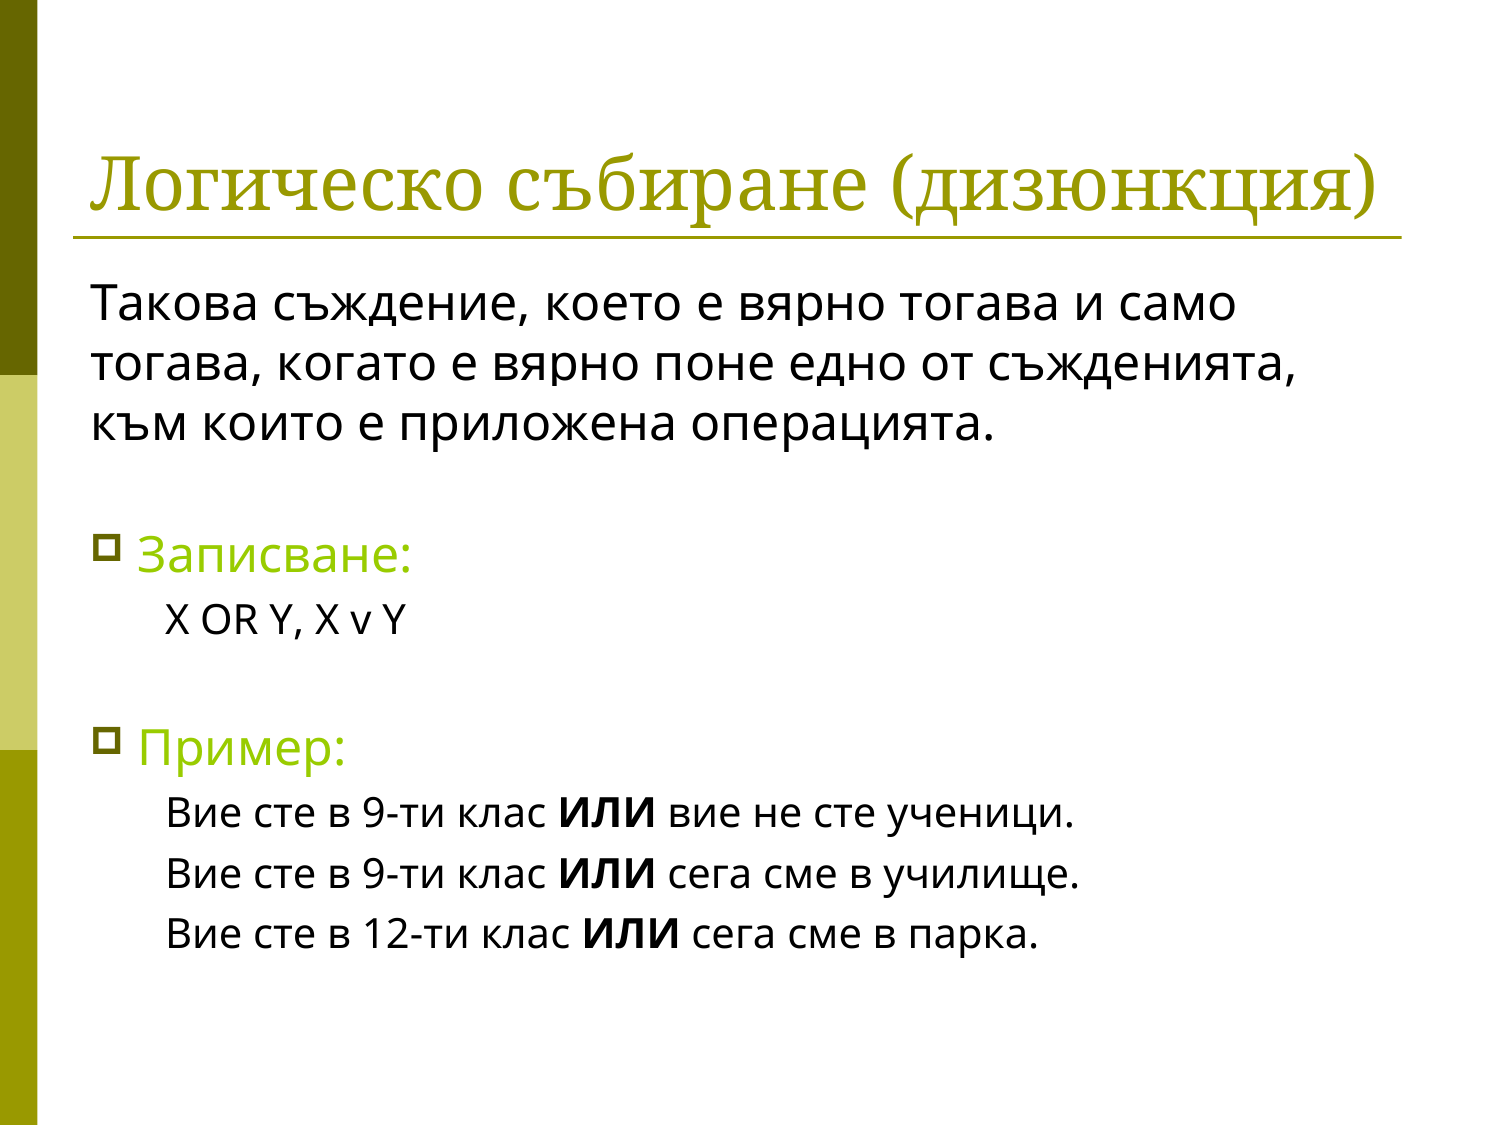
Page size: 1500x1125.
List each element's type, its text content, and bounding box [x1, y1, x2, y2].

list Такова съждение, което е вярно тогава и само тогава, когато е вярно поне едно от съжденията, към които е приложена операцията. Записване: X OR Y, X v Y Пример: Вие сте в 9-ти клас ИЛИ вие не сте ученици. Вие сте в 9-ти клас ИЛИ сега сме в училище. Вие сте в 12-ти клас ИЛИ сега сме в парка. [75, 262, 1426, 1088]
title Логическо събиране (дизюнкция) [75, 45, 1500, 233]
